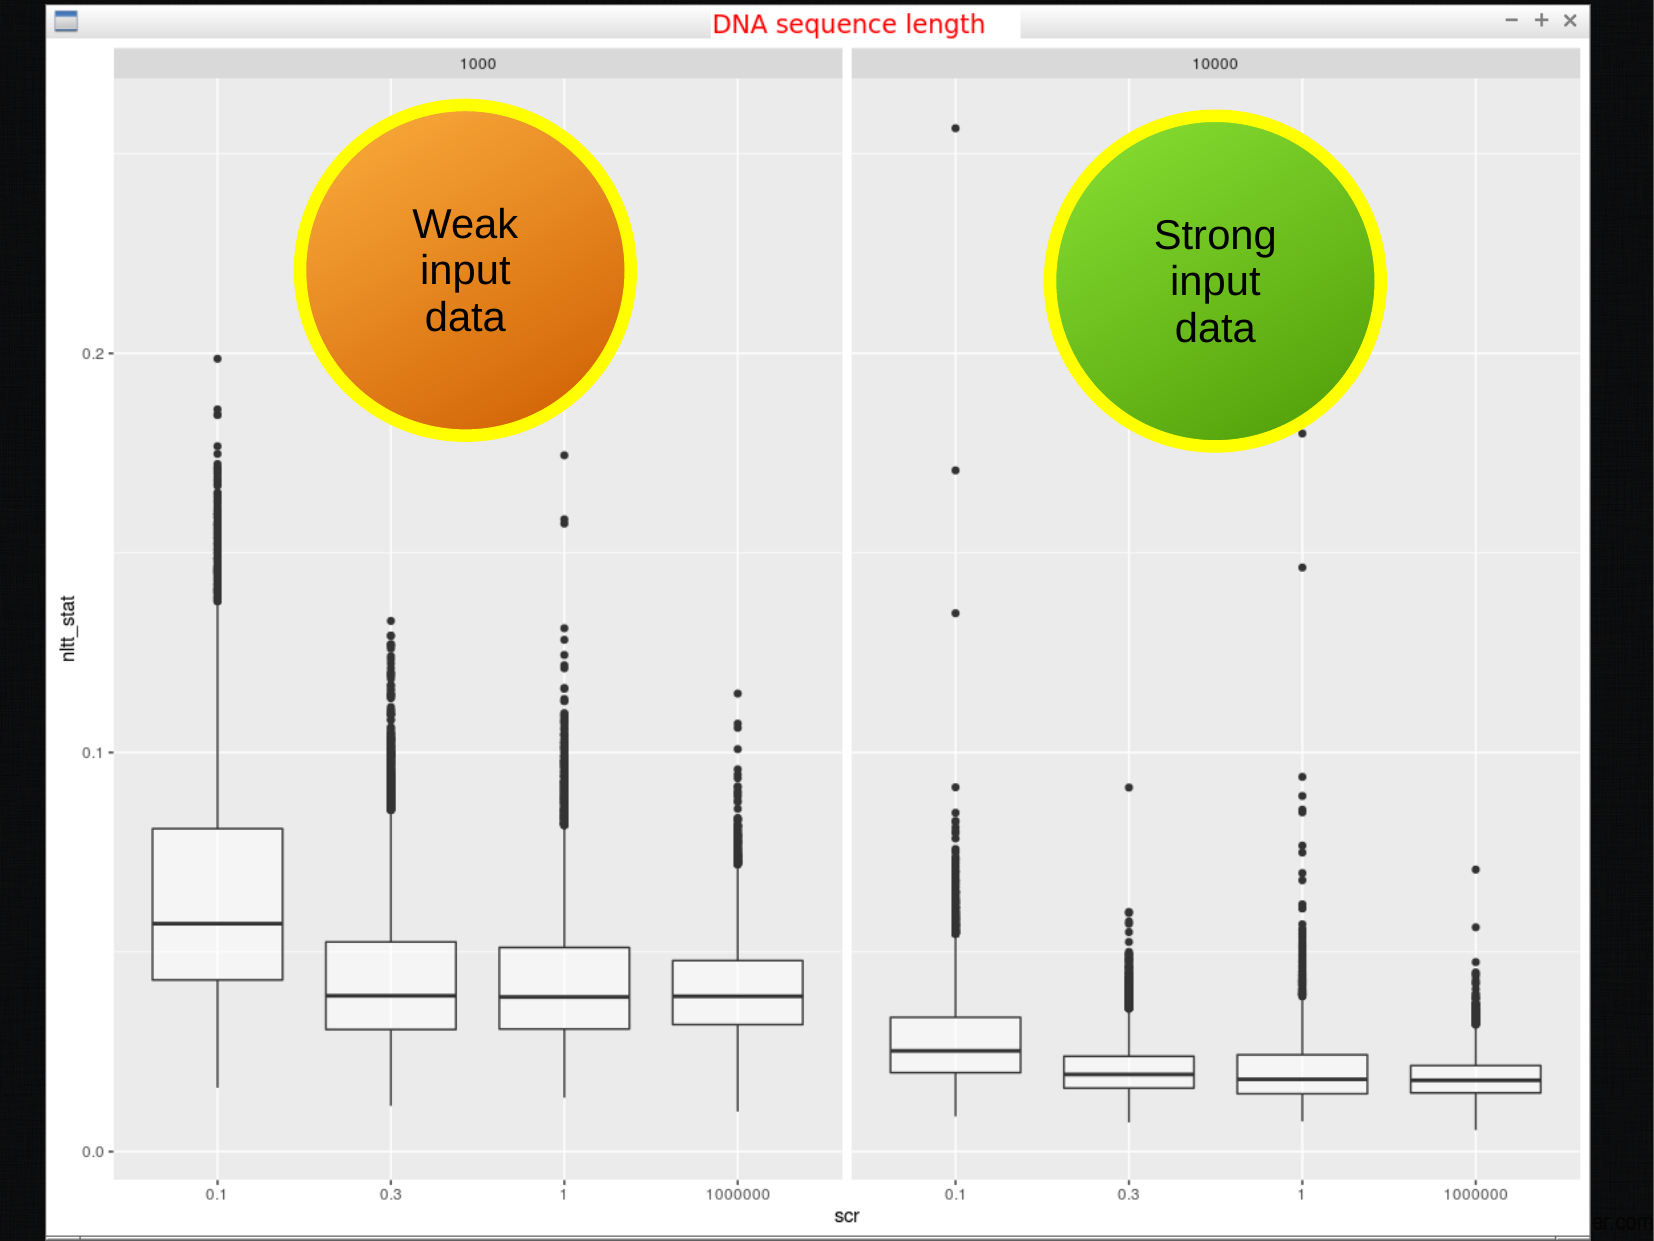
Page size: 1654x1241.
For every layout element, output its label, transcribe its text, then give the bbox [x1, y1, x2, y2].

text_box Strong input data [1050, 115, 1381, 447]
text_box Weak input data [300, 104, 631, 436]
picture [0, 0, 1654, 1241]
